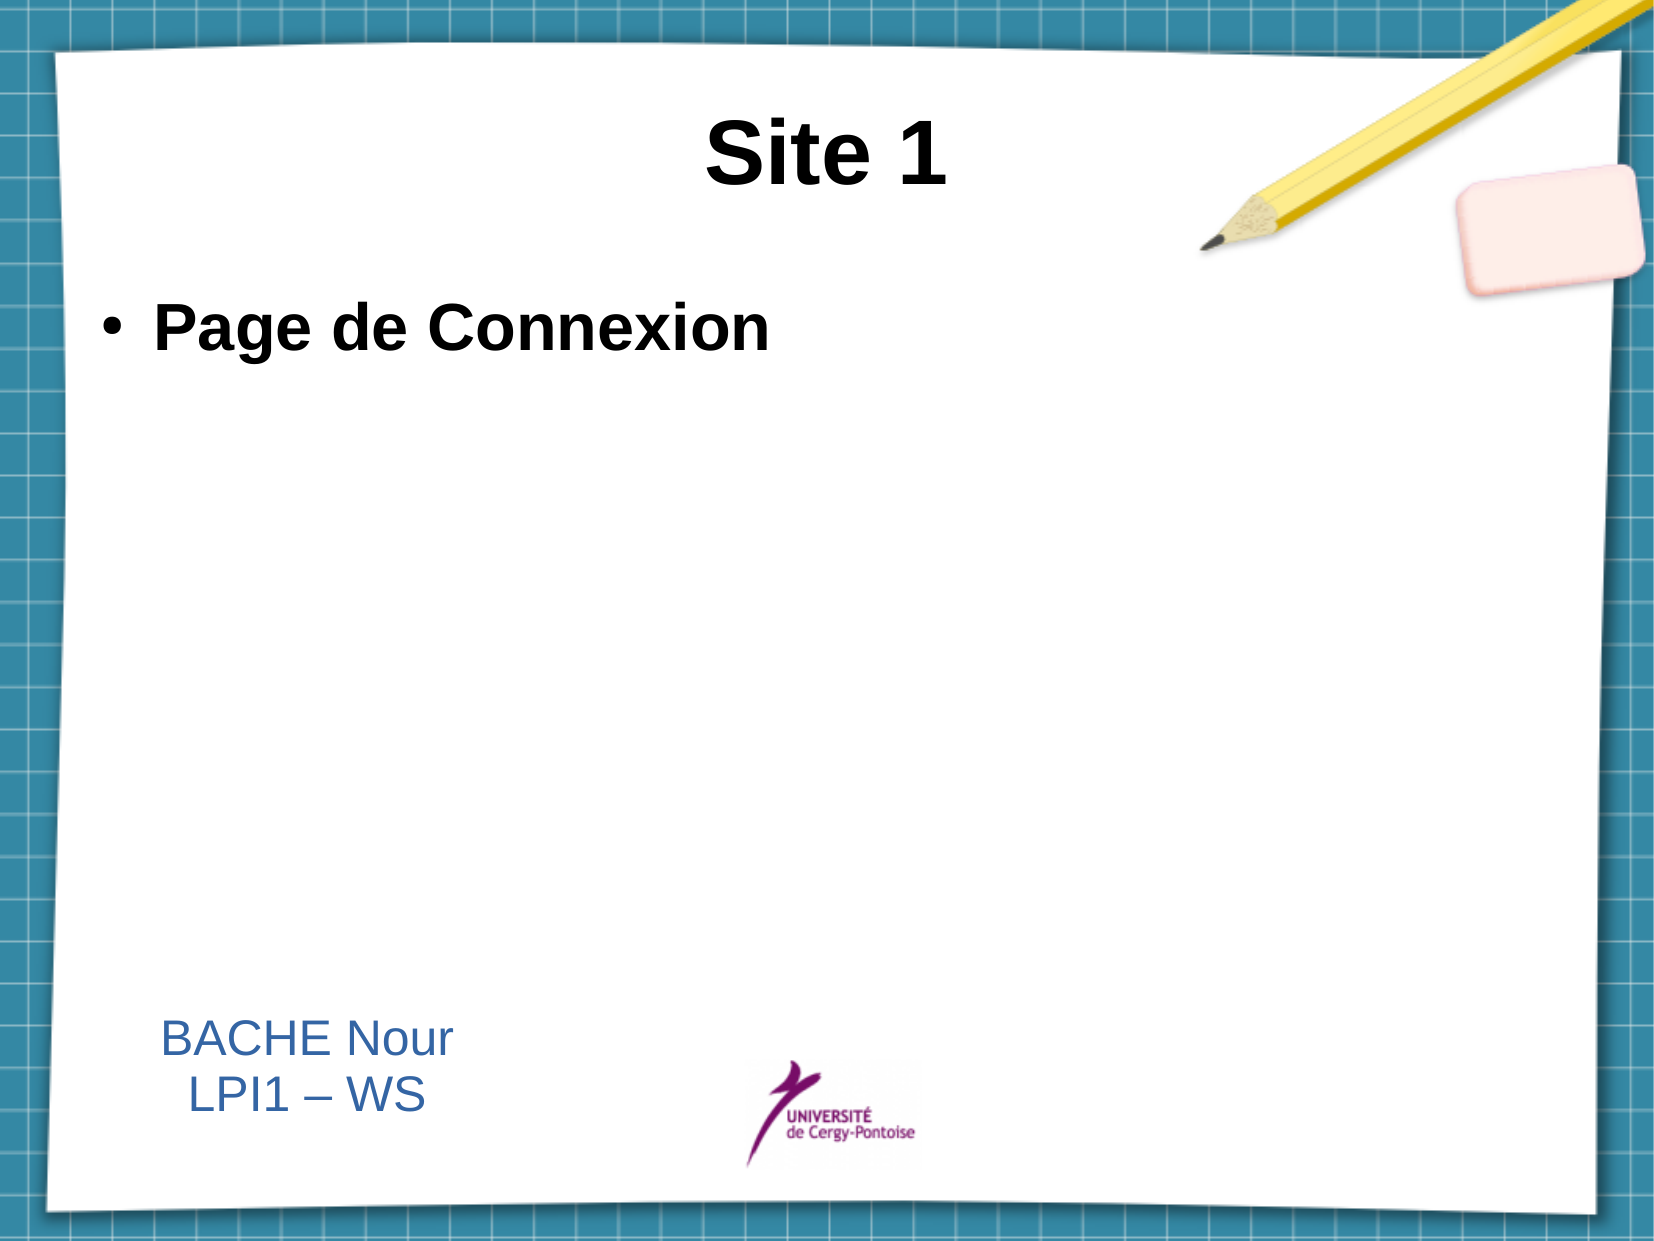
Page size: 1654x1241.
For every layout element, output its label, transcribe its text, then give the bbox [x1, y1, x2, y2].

title Site 1 [82, 49, 1571, 257]
list Page de Connexion [82, 290, 1571, 1010]
picture [0, 0, 1654, 1241]
text_box BACHE Nour LPI1 – WS [82, 1009, 532, 1123]
